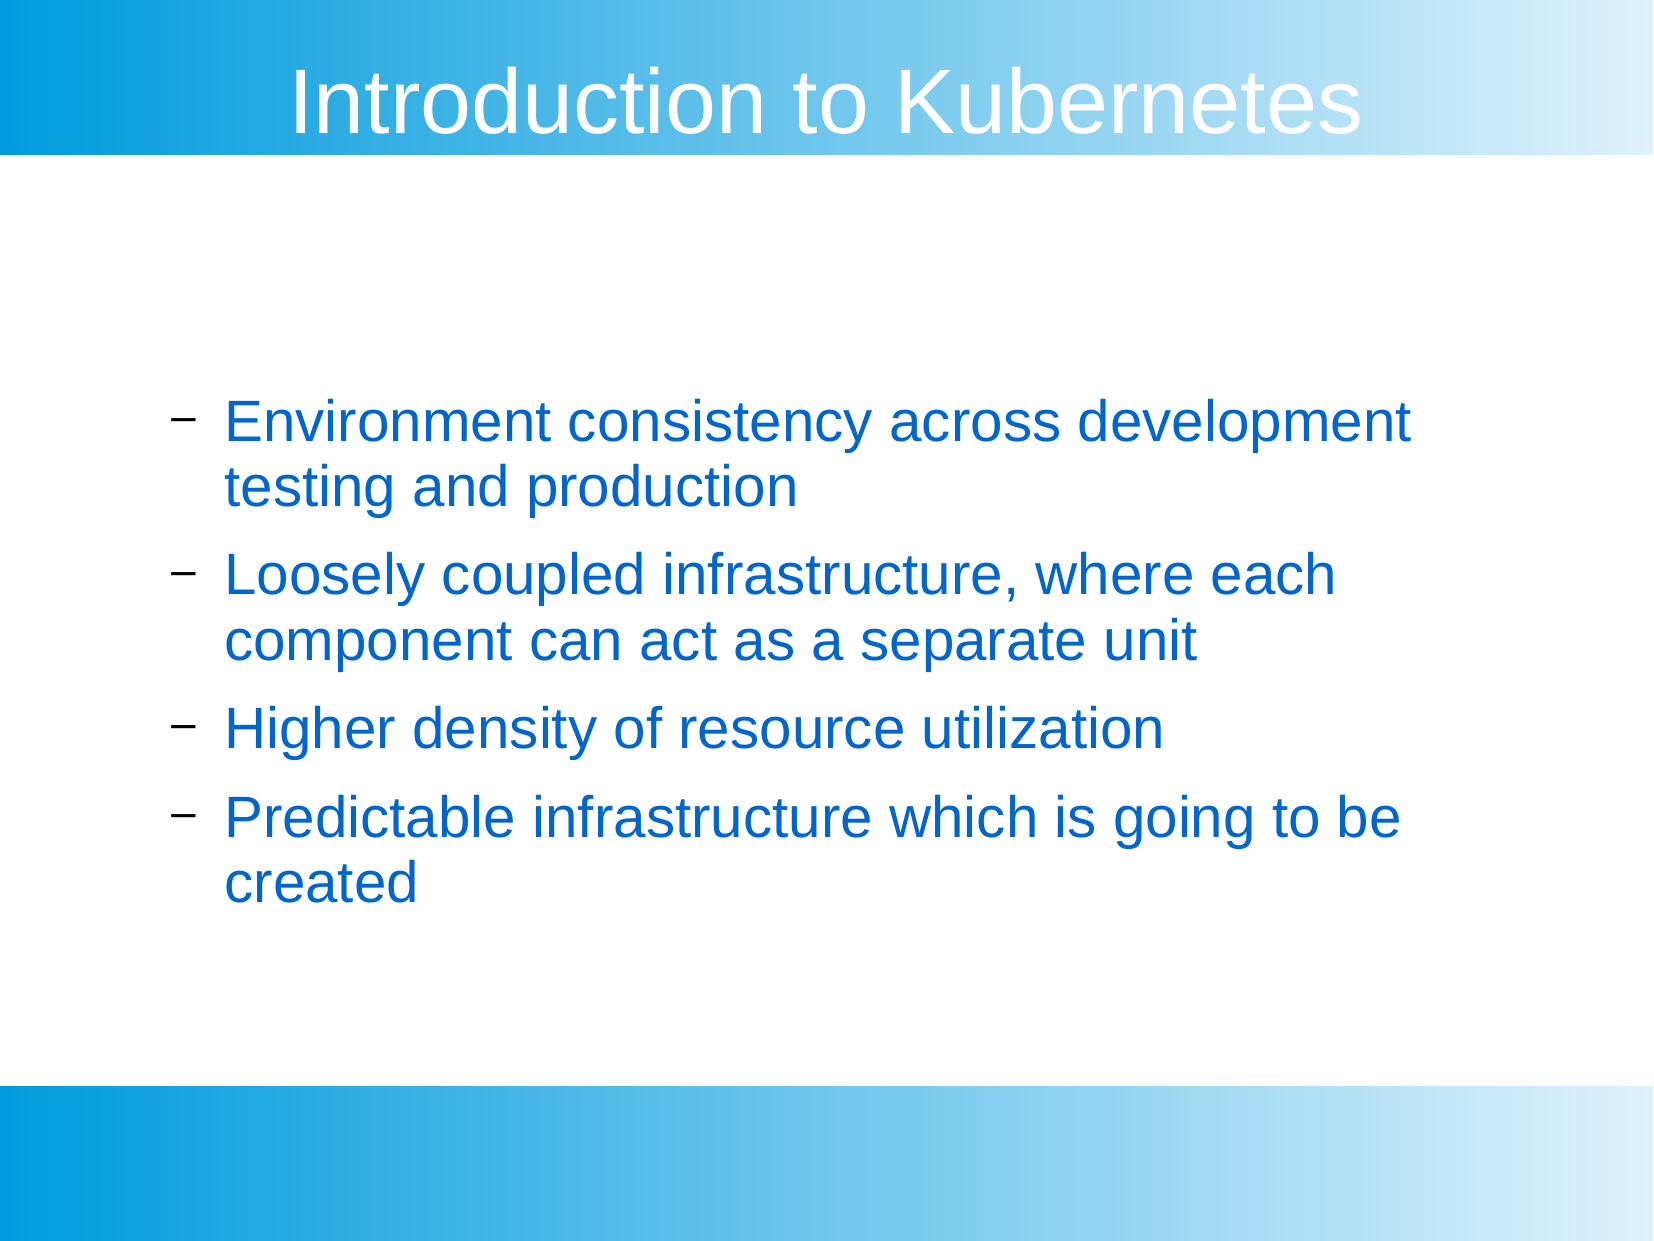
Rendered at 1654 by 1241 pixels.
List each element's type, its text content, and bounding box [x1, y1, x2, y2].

list Environment consistency across development testing and production Loosely coupled infrastructure, where each component can act as a separate unit Higher density of resource utilization Predictable infrastructure which is going to be created [82, 290, 1571, 1010]
title Introduction to Kubernetes [82, 49, 1571, 155]
